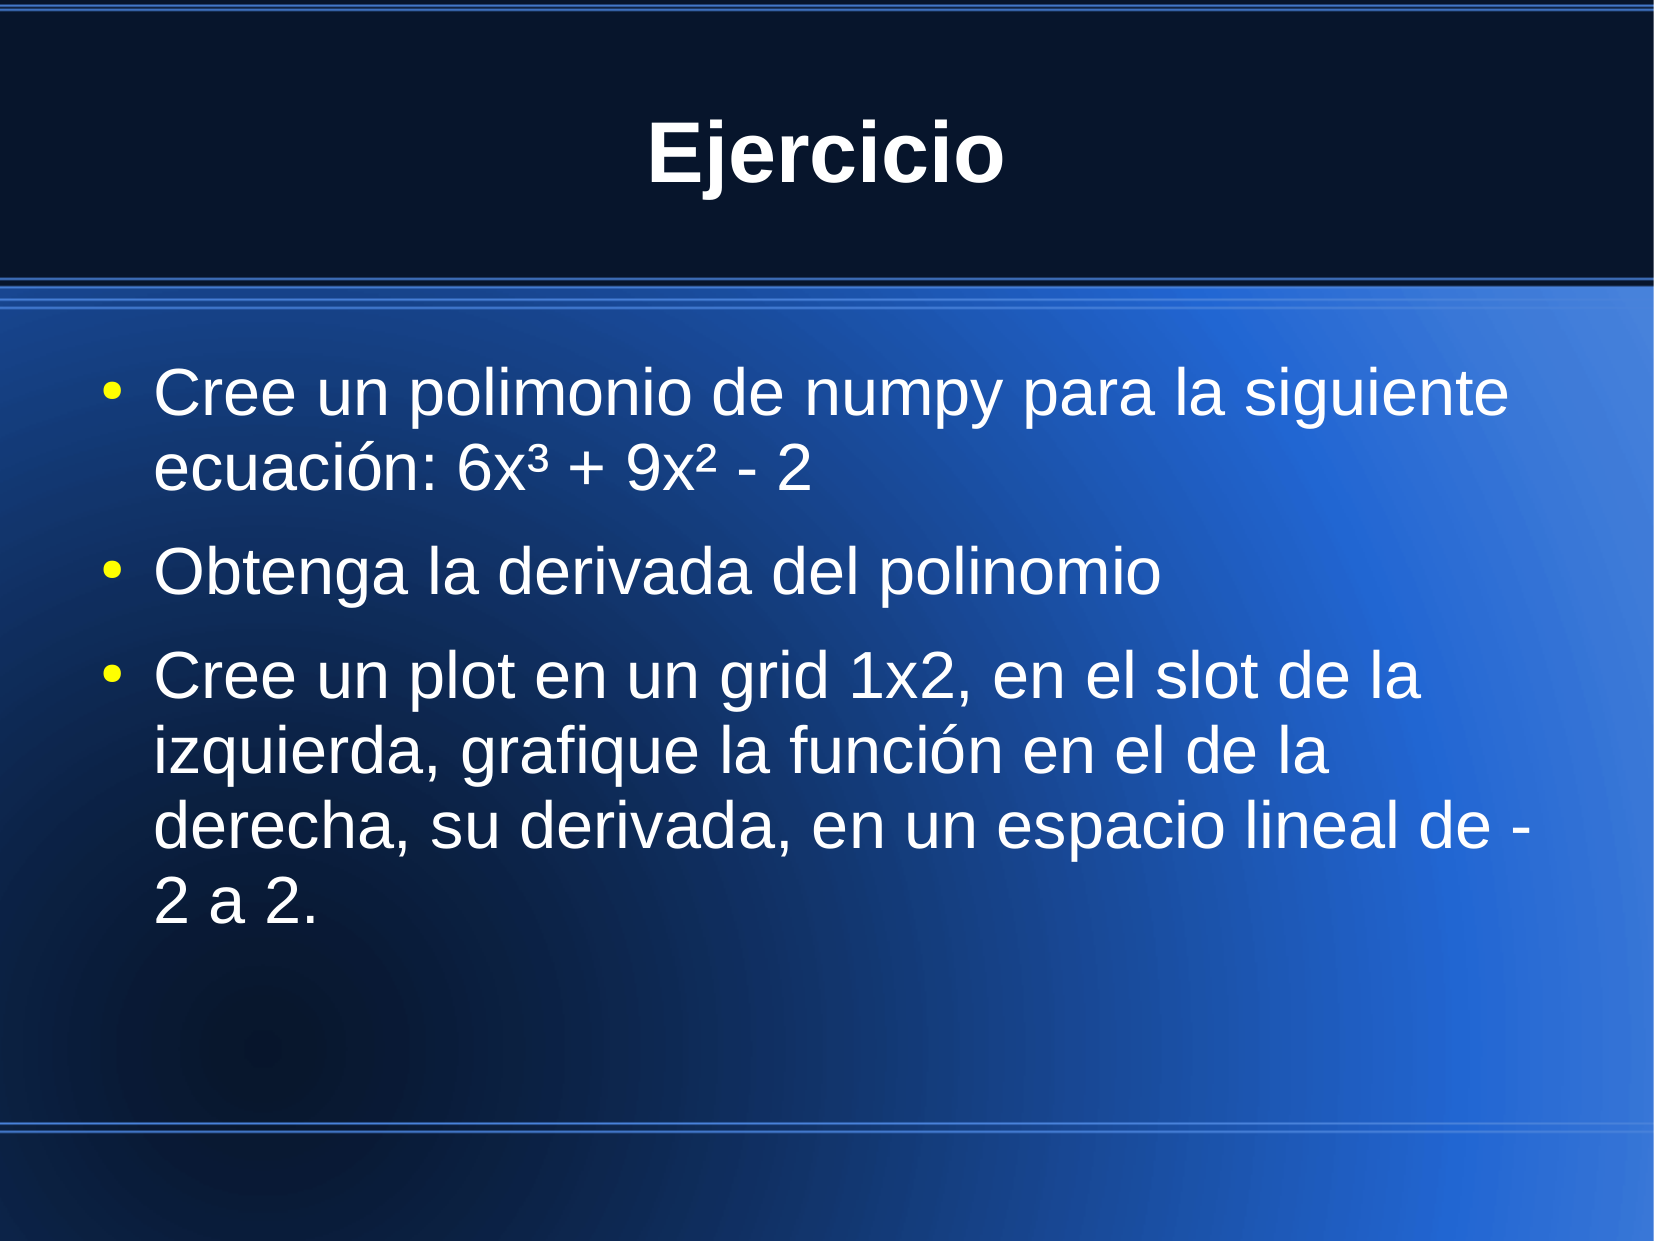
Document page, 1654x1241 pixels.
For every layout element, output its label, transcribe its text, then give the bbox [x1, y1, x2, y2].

picture [0, 0, 1654, 1241]
list Cree un polimonio de numpy para la siguiente ecuación: 6x³ + 9x² - 2 Obtenga la derivada del polinomio Cree un plot en un grid 1x2, en el slot de la izquierda, grafique la función en el de la derecha, su derivada, en un espacio lineal de -2 a 2. [82, 355, 1571, 1075]
title Ejercicio [82, 49, 1571, 257]
